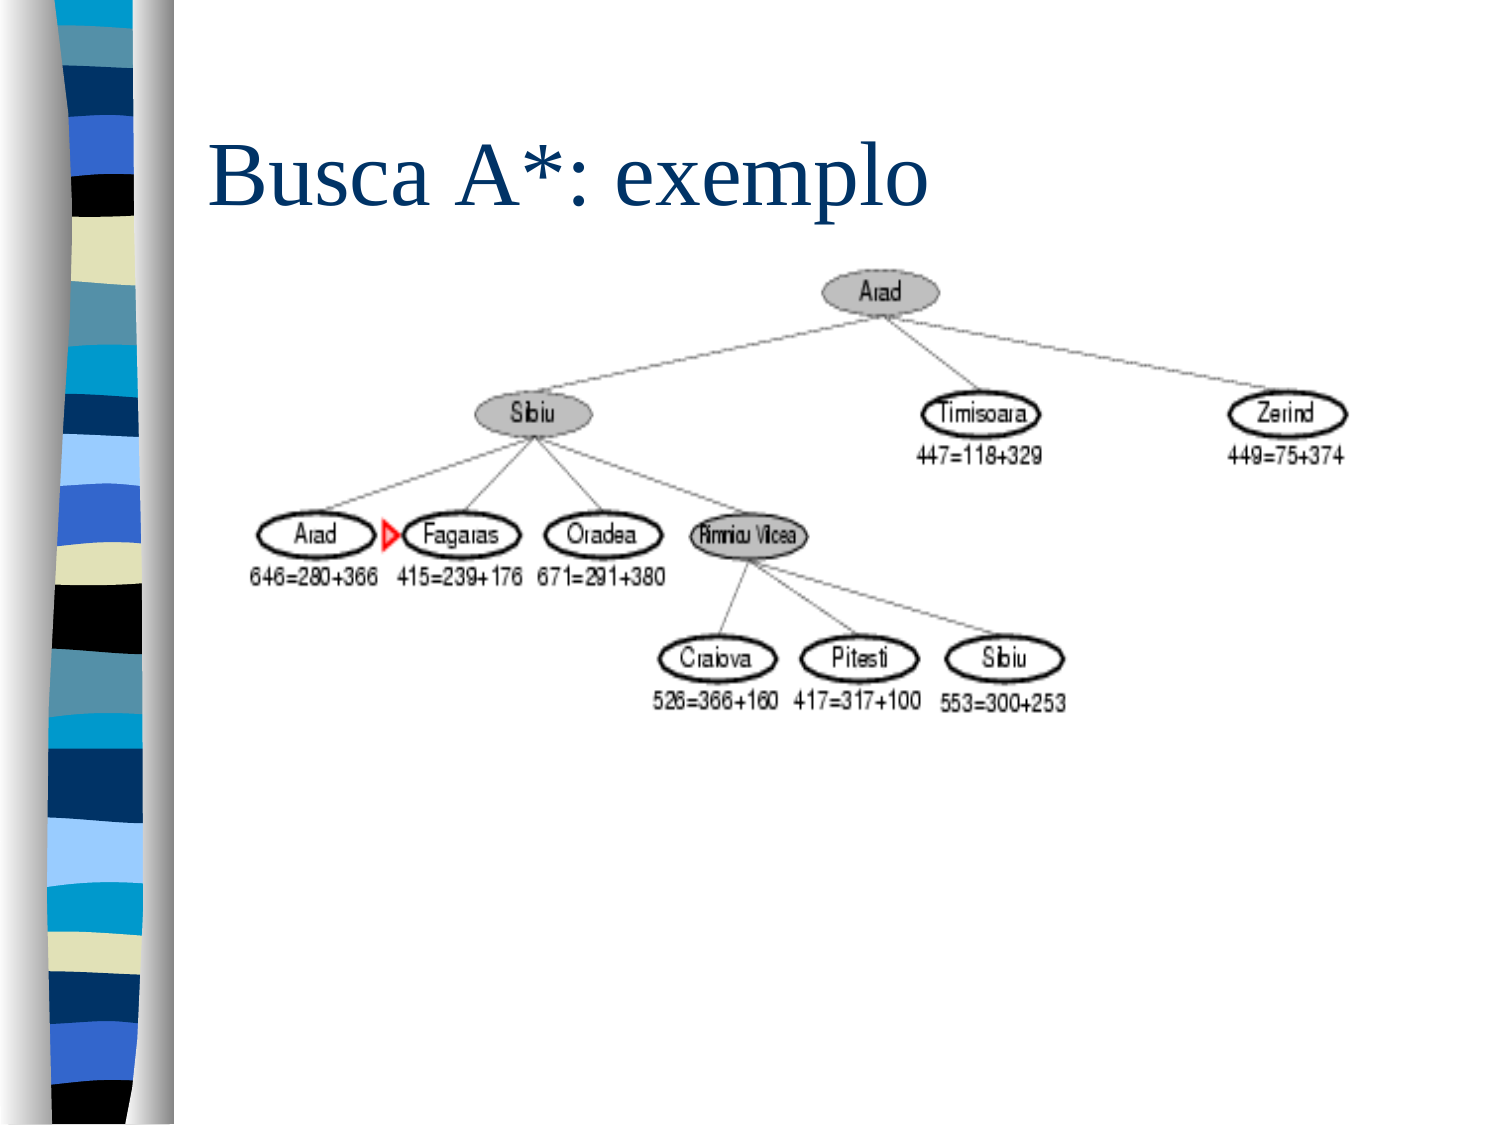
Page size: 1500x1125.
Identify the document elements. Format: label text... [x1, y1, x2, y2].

picture [237, 249, 1363, 863]
title Busca A*: exemplo [192, 74, 1468, 263]
